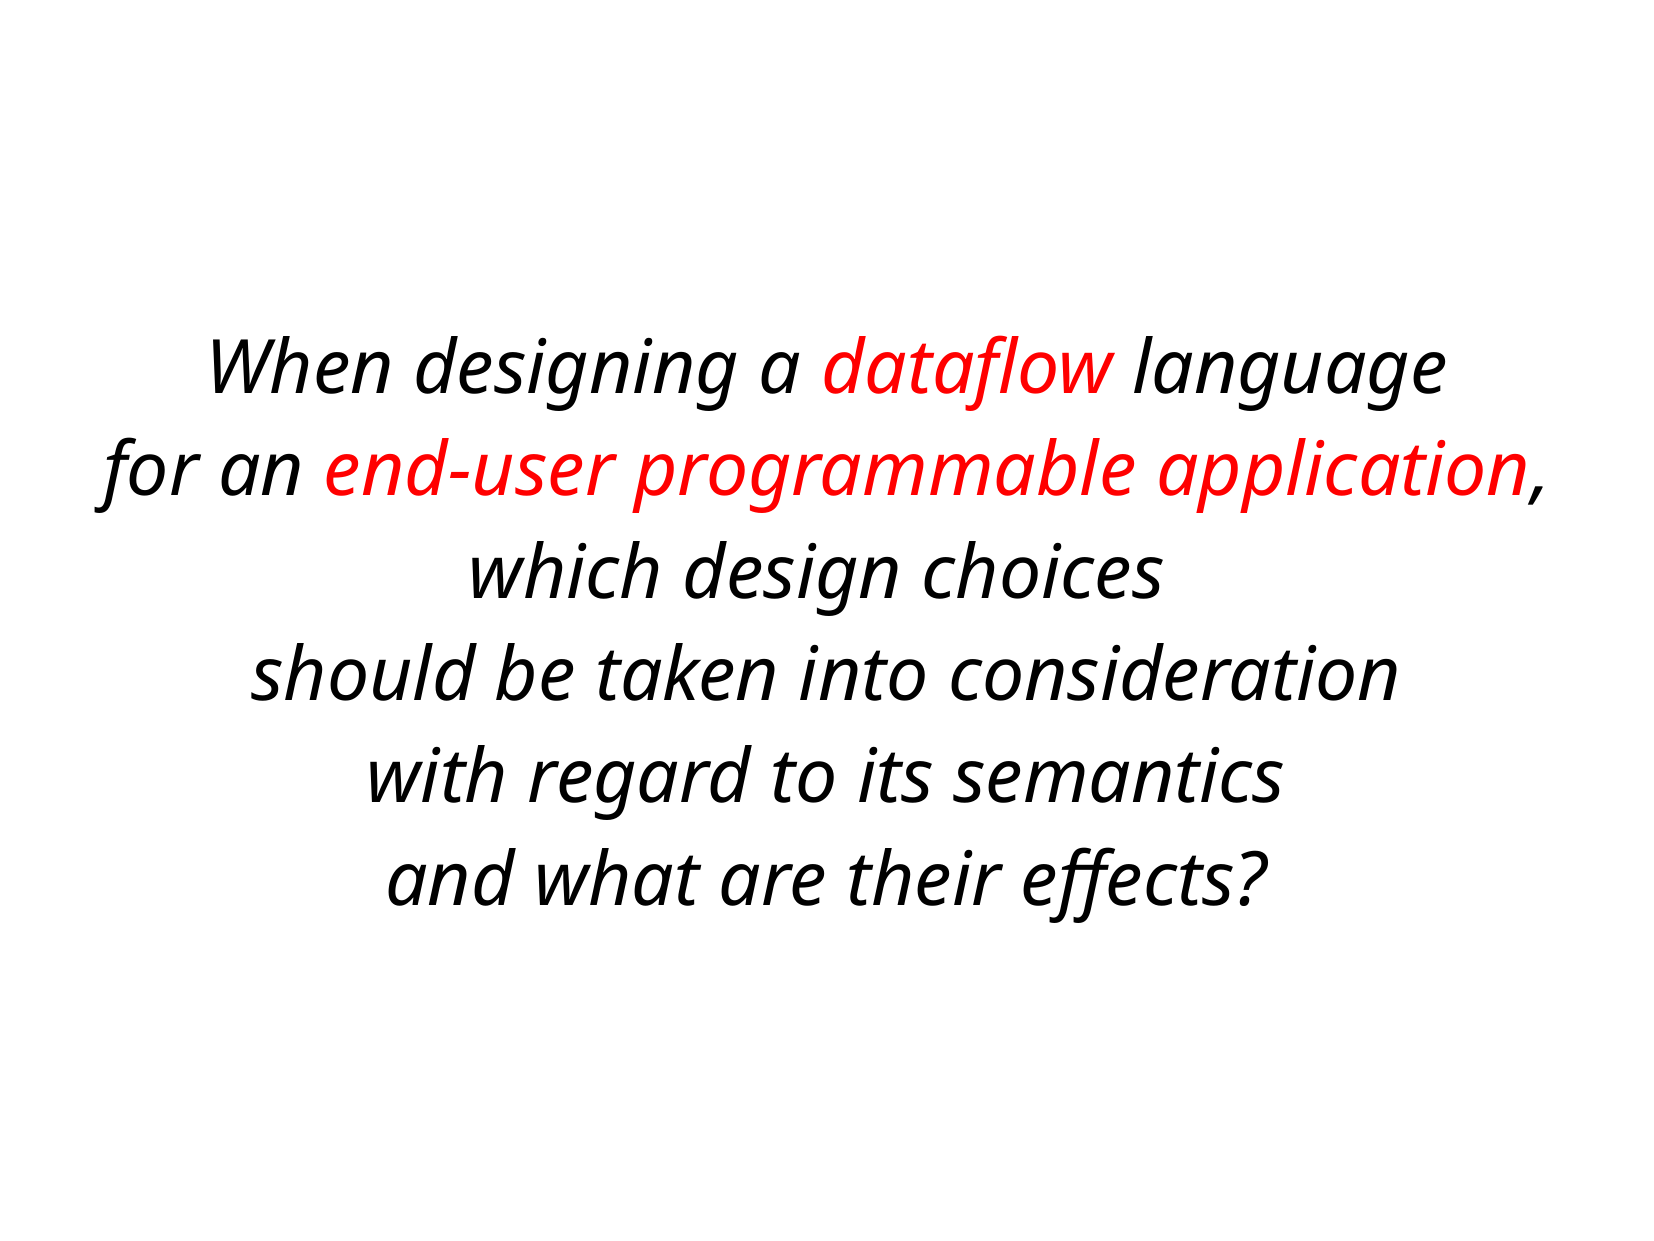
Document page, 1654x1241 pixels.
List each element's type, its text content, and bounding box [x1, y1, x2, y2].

subtitle When designing a dataflow language for an end-user programmable application, which design choices should be taken into consideration with regard to its semantics and what are their effects? [82, 140, 1571, 1101]
